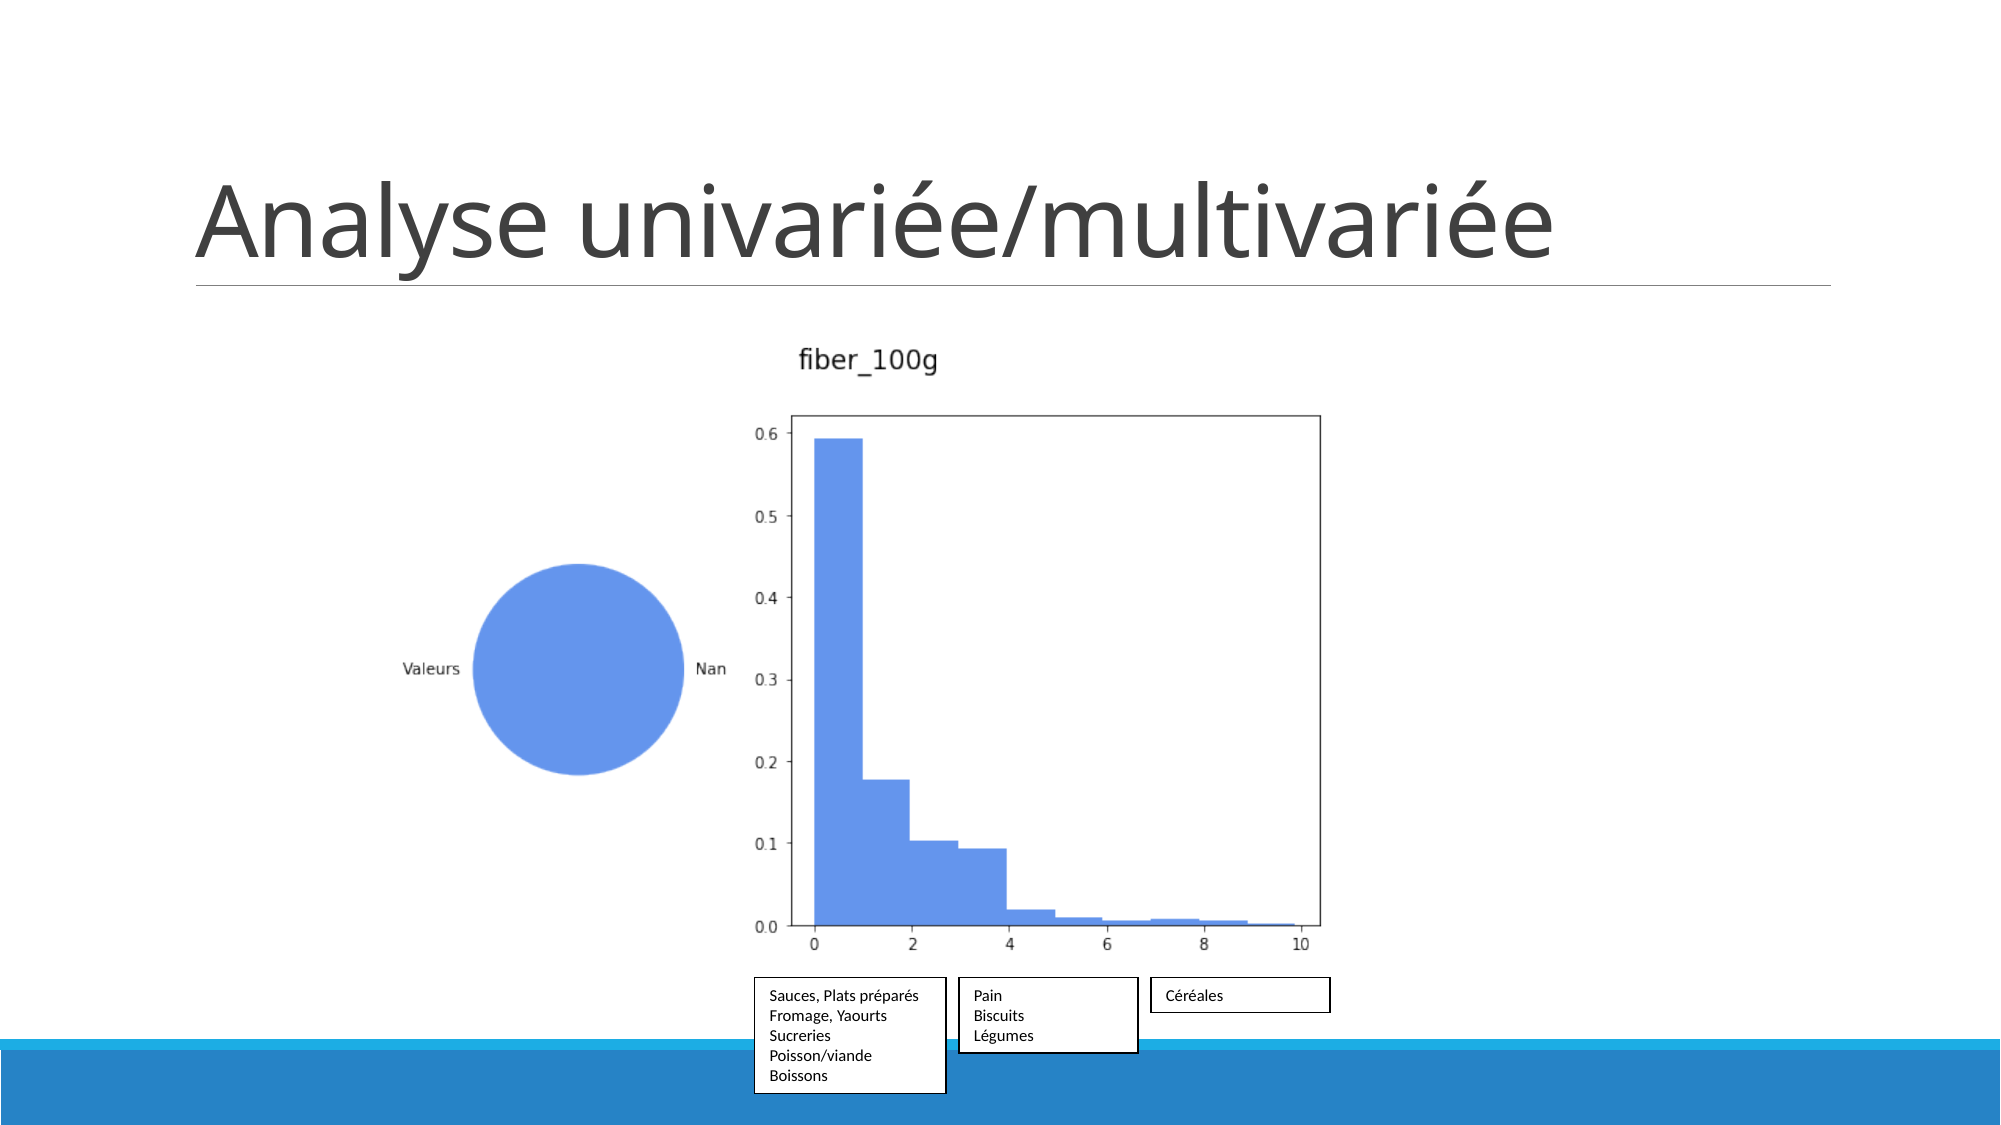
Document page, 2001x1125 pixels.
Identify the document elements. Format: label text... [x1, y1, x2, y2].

text_box Céréales [1150, 977, 1331, 1013]
picture [392, 337, 1331, 963]
text_box Pain Biscuits Légumes [958, 977, 1139, 1054]
title Analyse univariée/multivariée [180, 47, 1831, 286]
text_box Sauces, Plats préparés Fromage, Yaourts Sucreries Poisson/viande Boissons [754, 977, 947, 1094]
